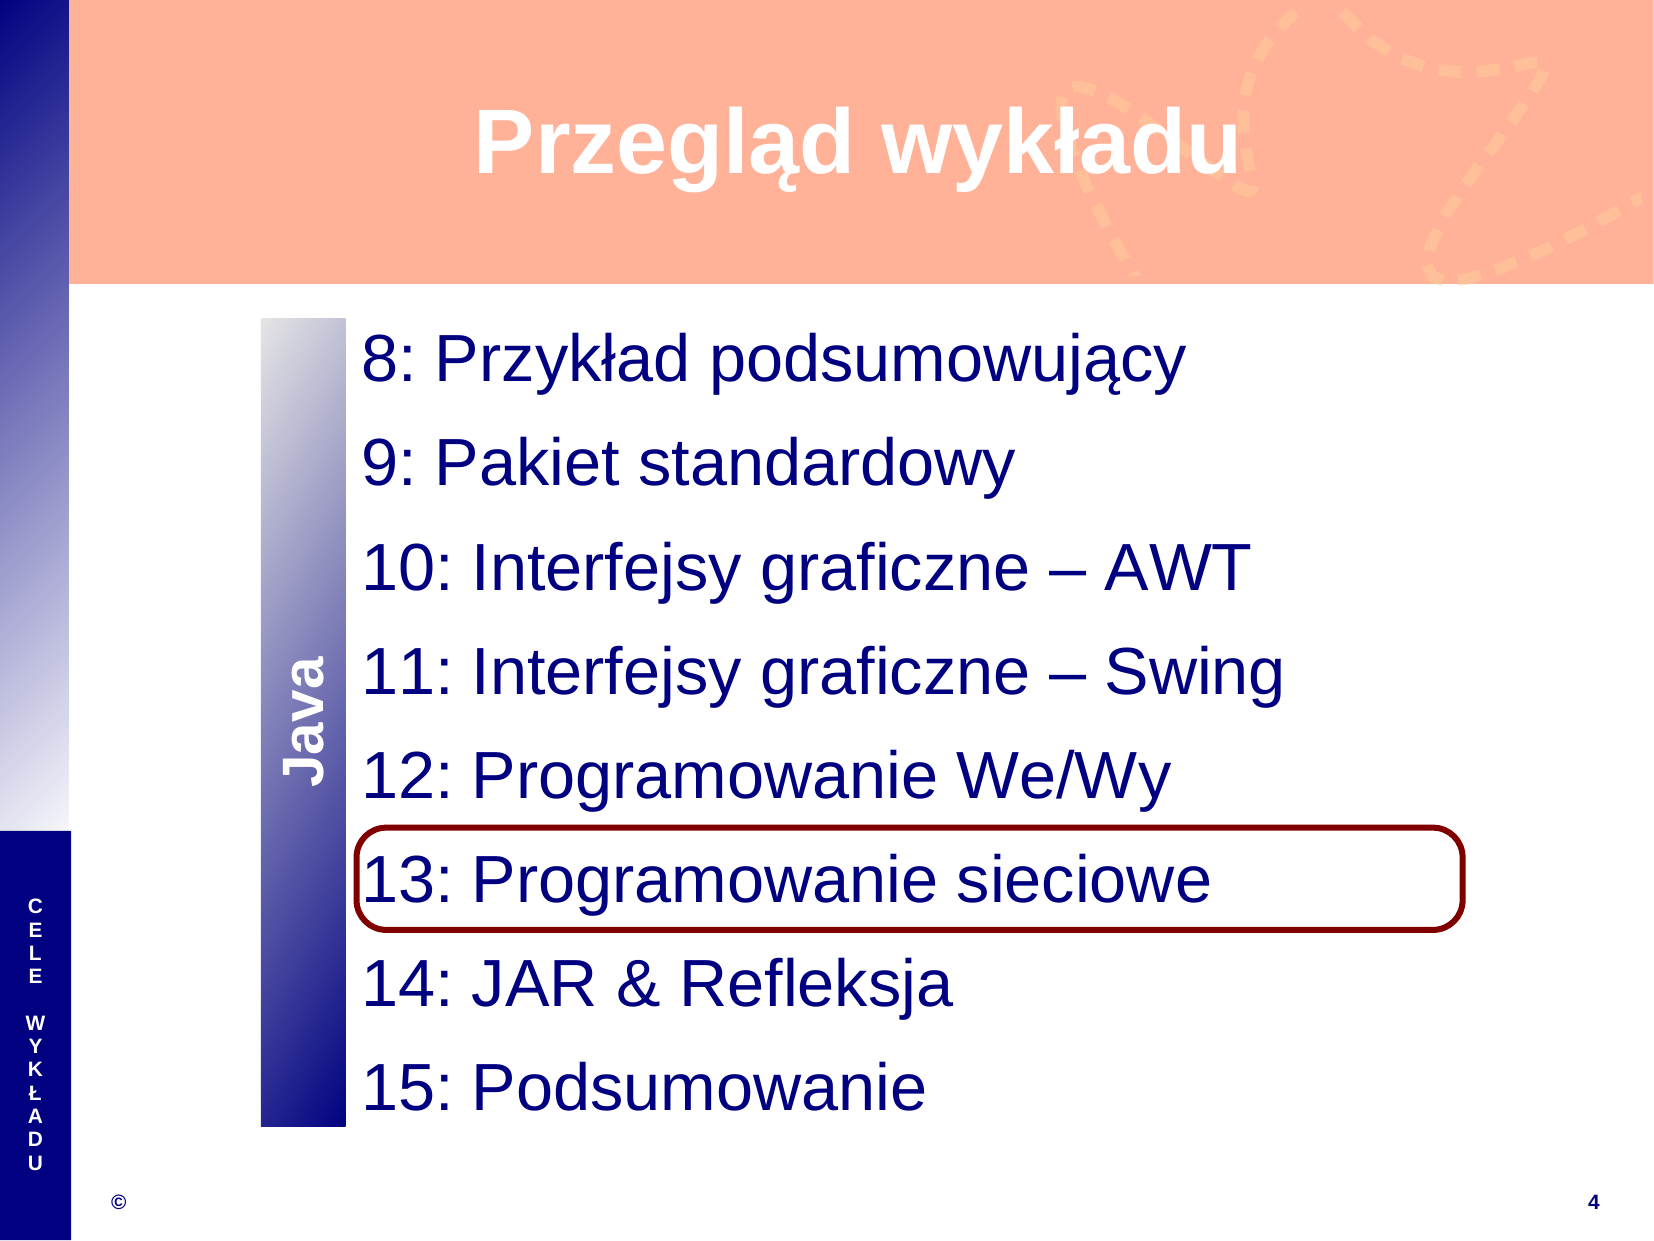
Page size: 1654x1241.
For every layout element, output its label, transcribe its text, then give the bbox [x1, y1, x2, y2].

list 8: Przykład podsumowujący 9: Pakiet standardowy 10: Interfejsy graficzne – AWT 11: Interfejsy graficzne – Swing 12: Programowanie We/Wy 13: Programowanie sieciowe 14: JAR & Refleksja 15: Podsumowanie [346, 321, 1422, 1126]
text_box C E L E W Y K Ł A D U [0, 829, 71, 1241]
text_box Java [260, 318, 346, 1127]
title Przegląd wykładu [101, 37, 1617, 246]
list 8: Przykład podsumowujący 9: Pakiet standardowy 10: Interfejsy graficzne – AWT 11: Interfejsy graficzne – Swing 12: Programowanie We/Wy 13: Programowanie sieciowe 14: JAR & Refleksja 15: Podsumowanie [360, 831, 1422, 926]
